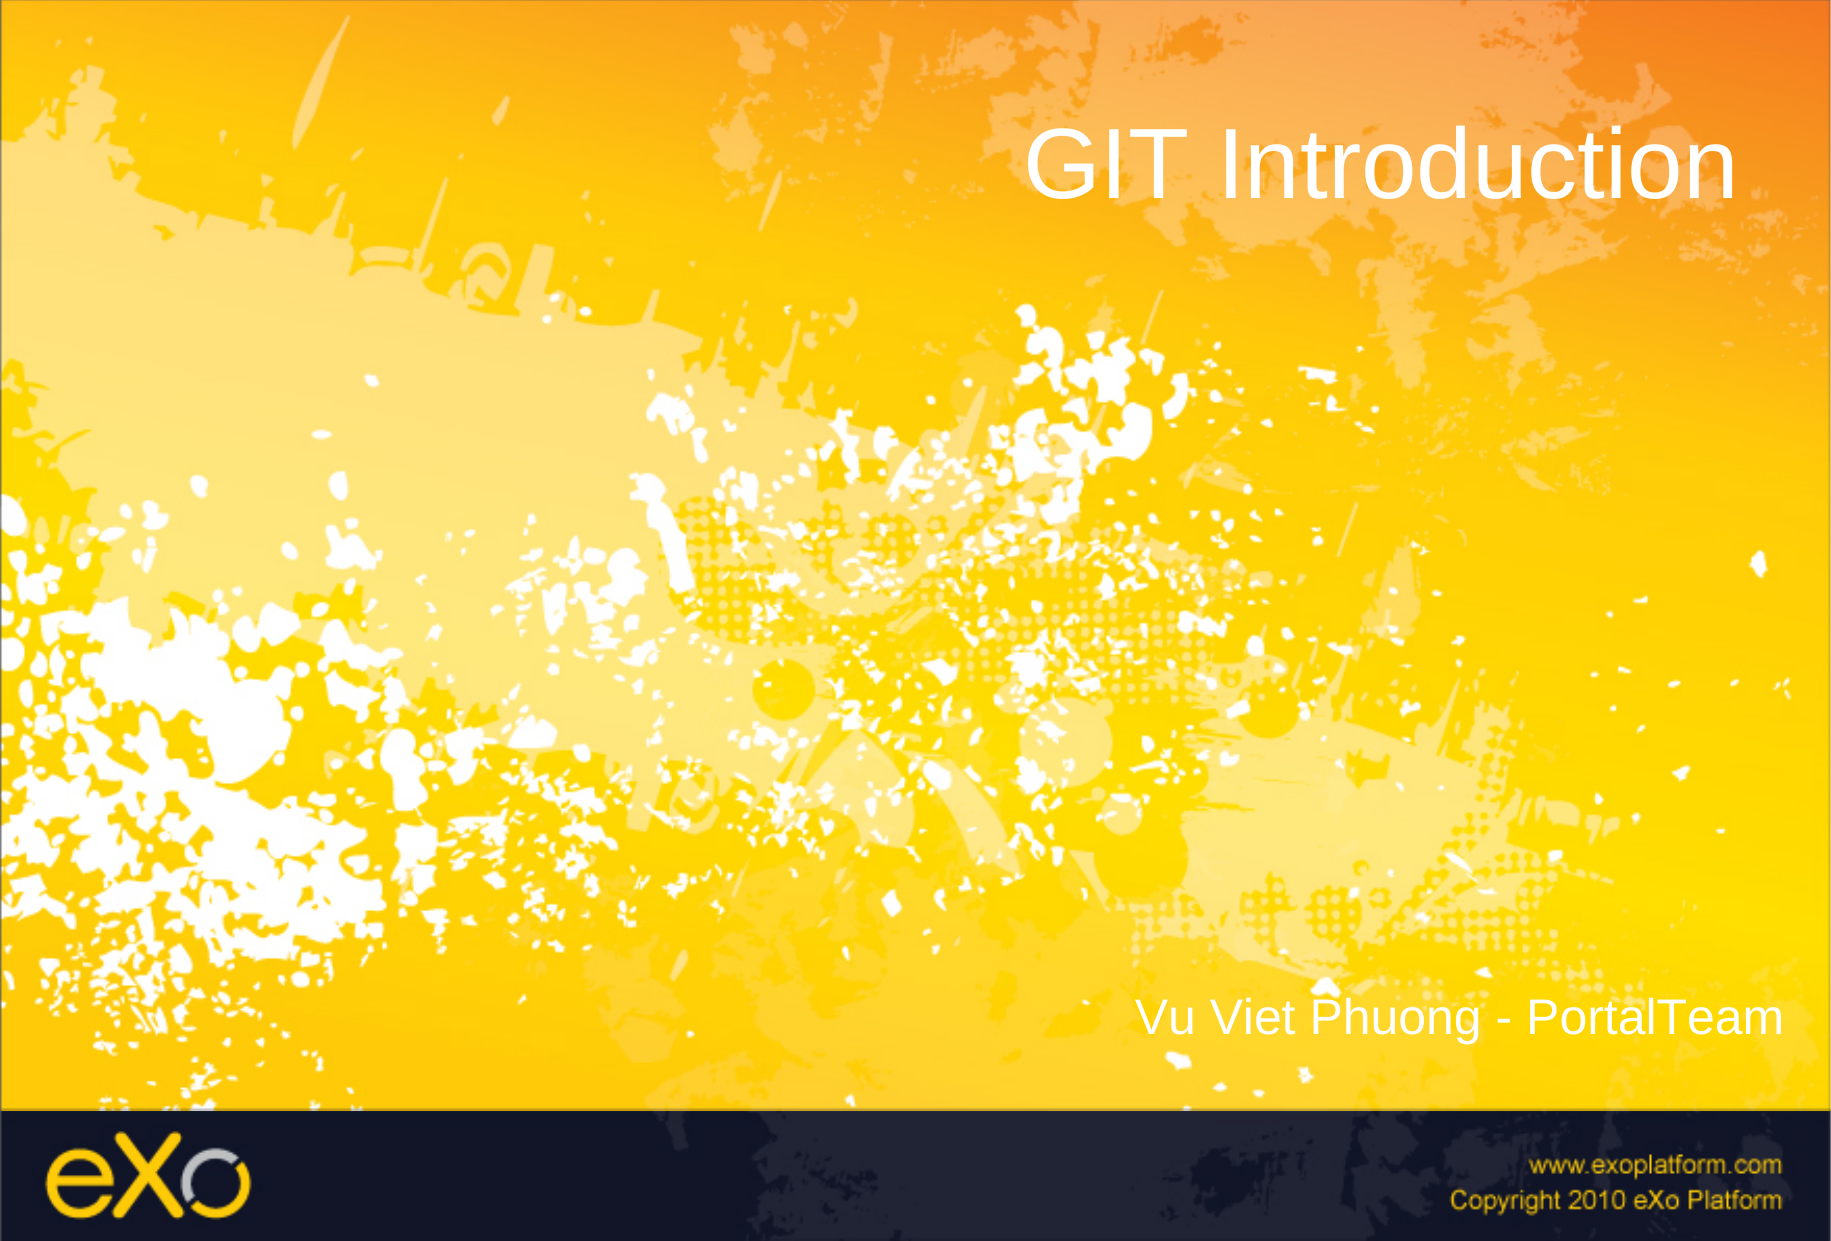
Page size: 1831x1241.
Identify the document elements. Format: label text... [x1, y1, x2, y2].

text_box GIT Introduction [91, 41, 1740, 287]
text_box Vu Viet Phuong - PortalTeam [1120, 993, 1801, 1051]
picture [0, 0, 1831, 1241]
